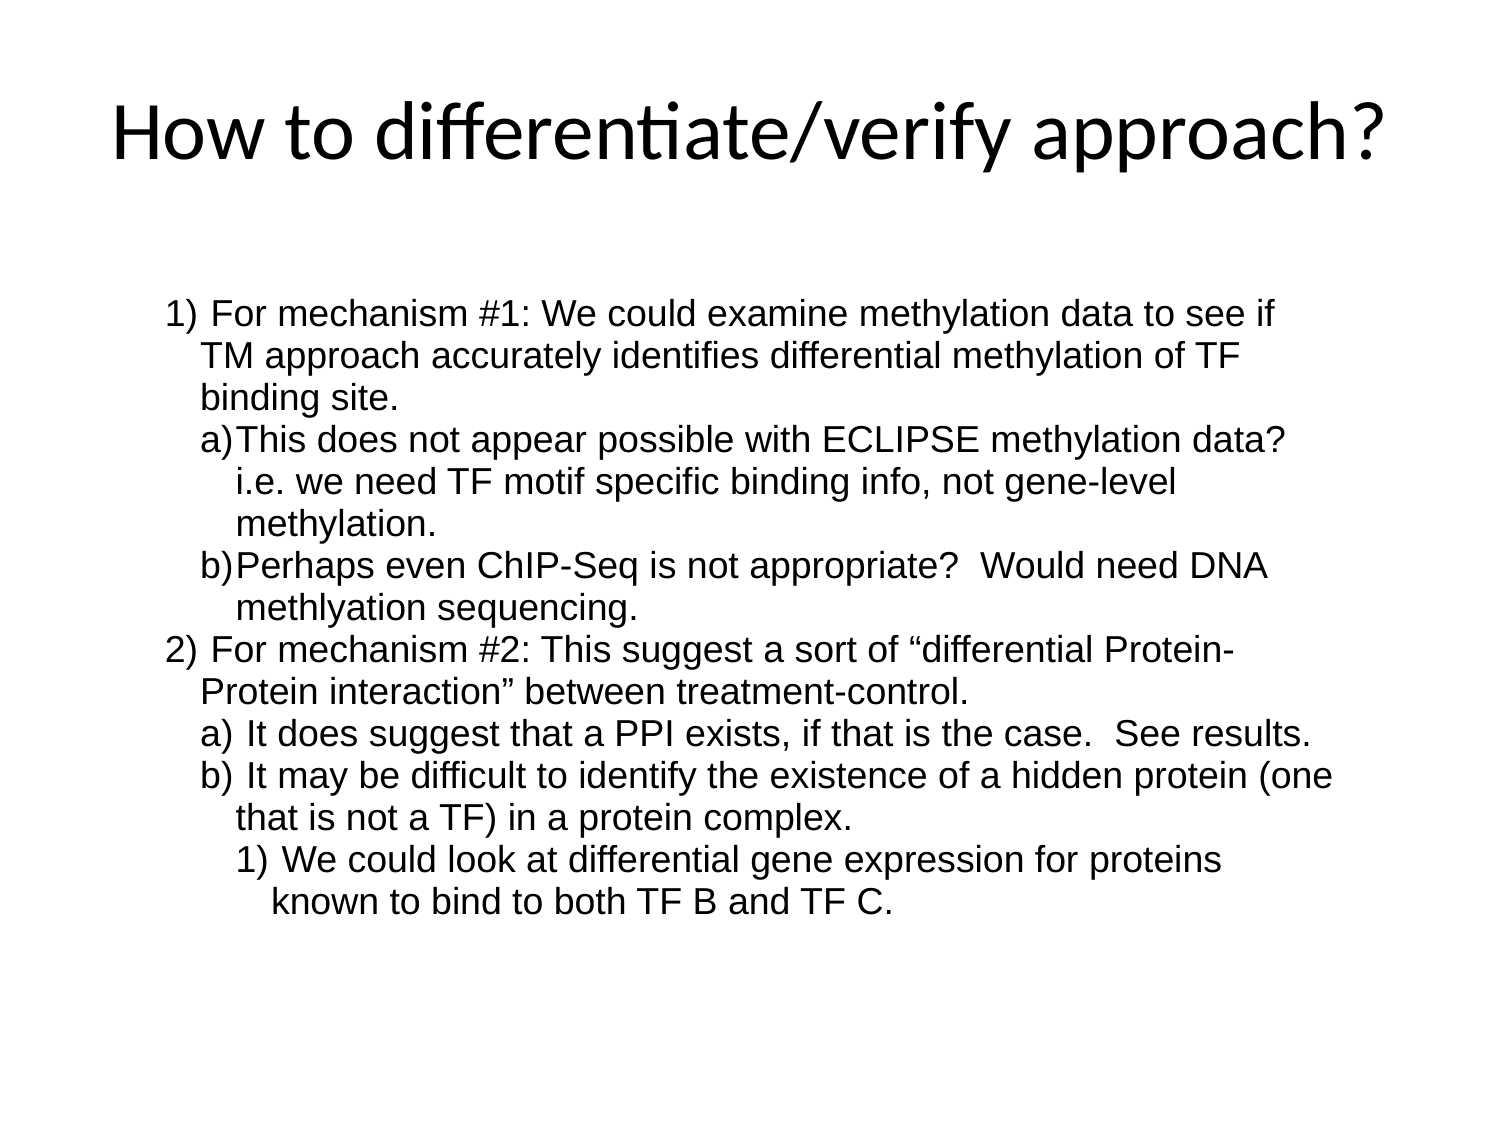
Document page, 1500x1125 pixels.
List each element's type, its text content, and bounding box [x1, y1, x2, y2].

text_box For mechanism #1: We could examine methylation data to see if TM approach accurately identifies differential methylation of TF binding site. This does not appear possible with ECLIPSE methylation data? i.e. we need TF motif specific binding info, not gene-level methylation. Perhaps even ChIP-Seq is not appropriate? Would need DNA methlyation sequencing. For mechanism #2: This suggest a sort of “differential Protein-Protein interaction” between treatment-control. It does suggest that a PPI exists, if that is the case. See results. It may be difficult to identify the existence of a hidden protein (one that is not a TF) in a protein complex. We could look at differential gene expression for proteins known to bind to both TF B and TF C. [150, 285, 1351, 972]
title How to differentiate/verify approach? [75, 41, 1425, 237]
